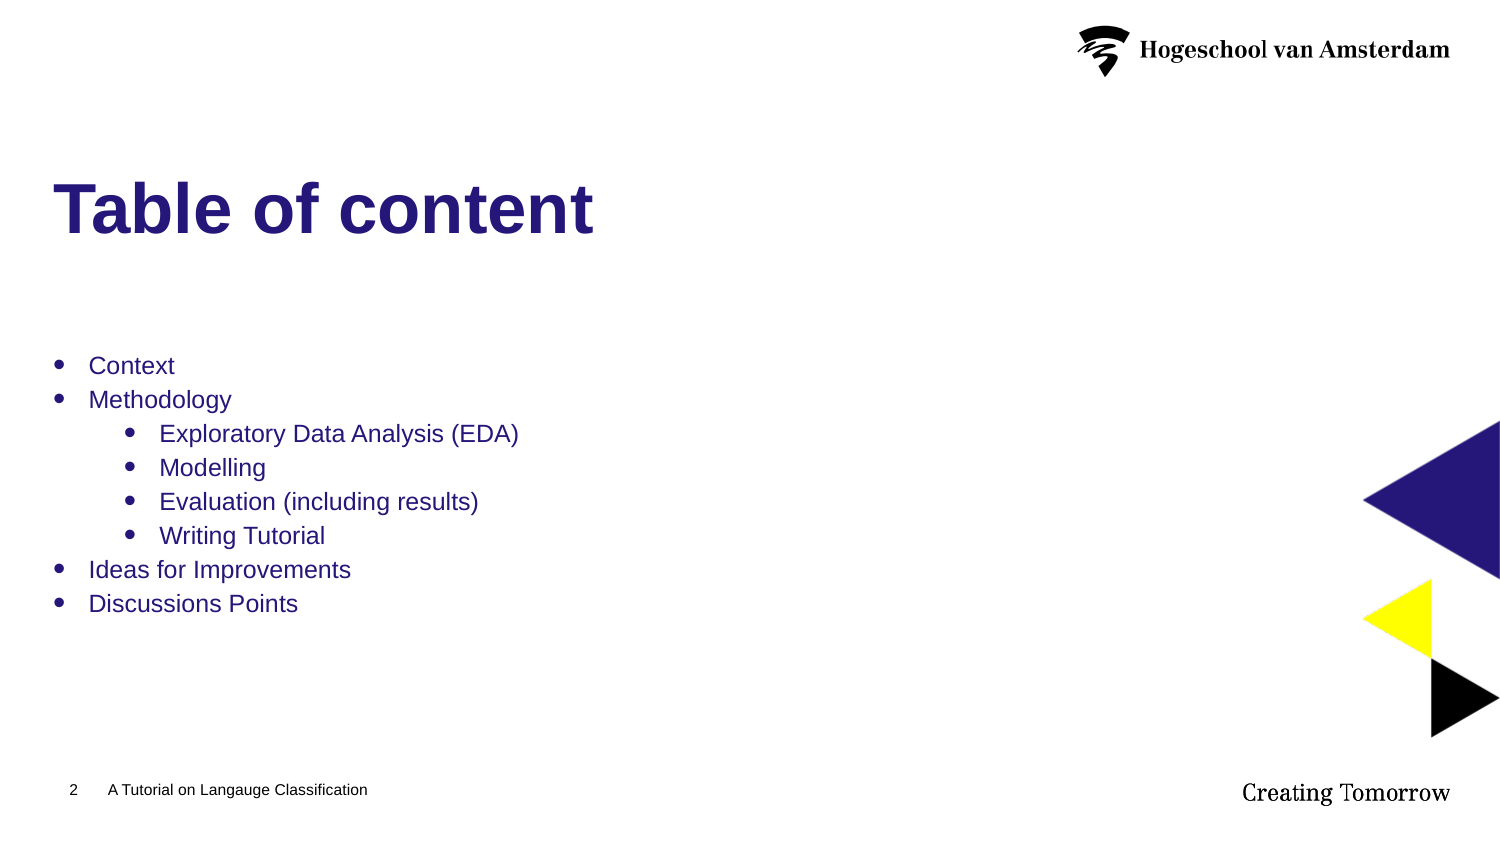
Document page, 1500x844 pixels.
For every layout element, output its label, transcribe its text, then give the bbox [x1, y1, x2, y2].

text_box A Tutorial on Langauge Classification [114, 767, 751, 813]
list Context Methodology Exploratory Data Analysis (EDA) Modelling Evaluation (including results) Writing Tutorial Ideas for Improvements Discussions Points [53, 346, 1362, 741]
text_box [54, 767, 114, 813]
title Table of content [53, 163, 1363, 346]
